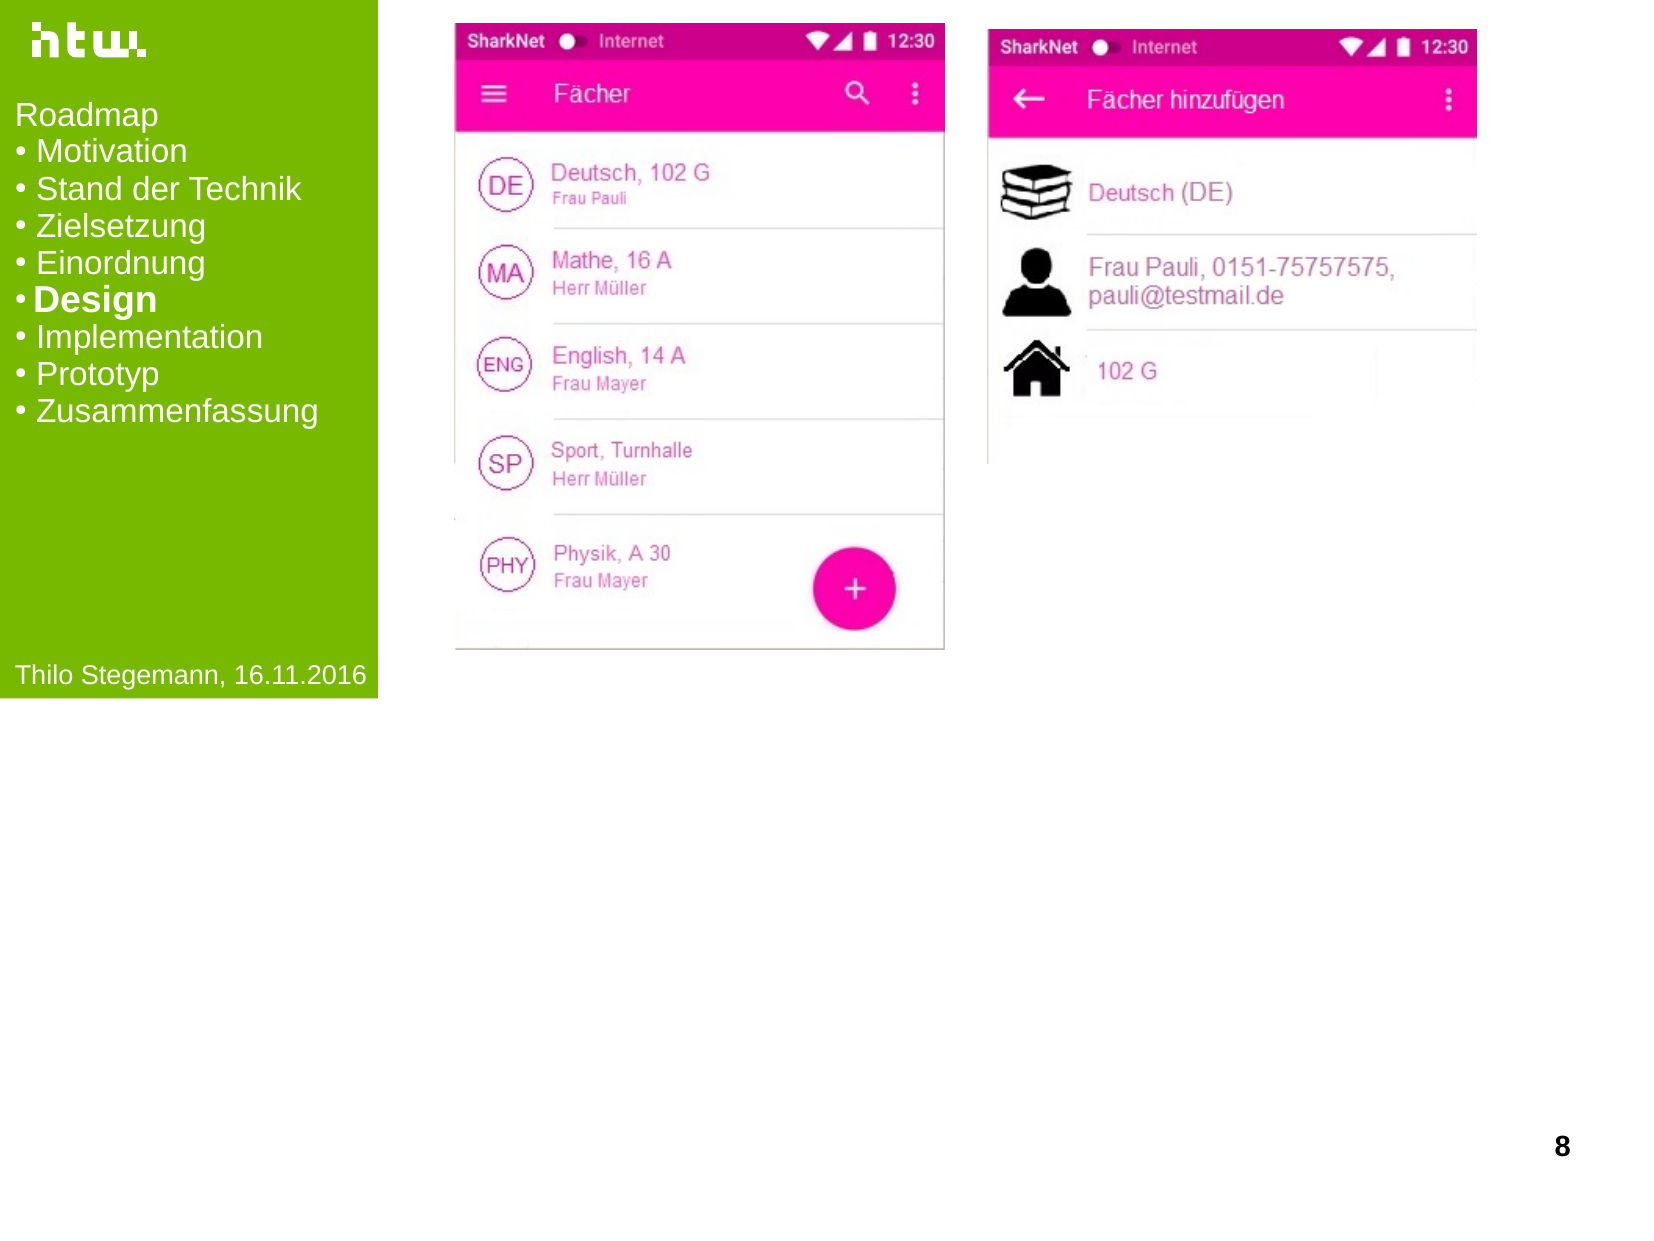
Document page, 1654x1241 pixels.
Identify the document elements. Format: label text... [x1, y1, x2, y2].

picture [454, 23, 945, 650]
text_box Design [41, 290, 53, 308]
picture [987, 29, 1477, 464]
text_box Design [39, 278, 152, 321]
